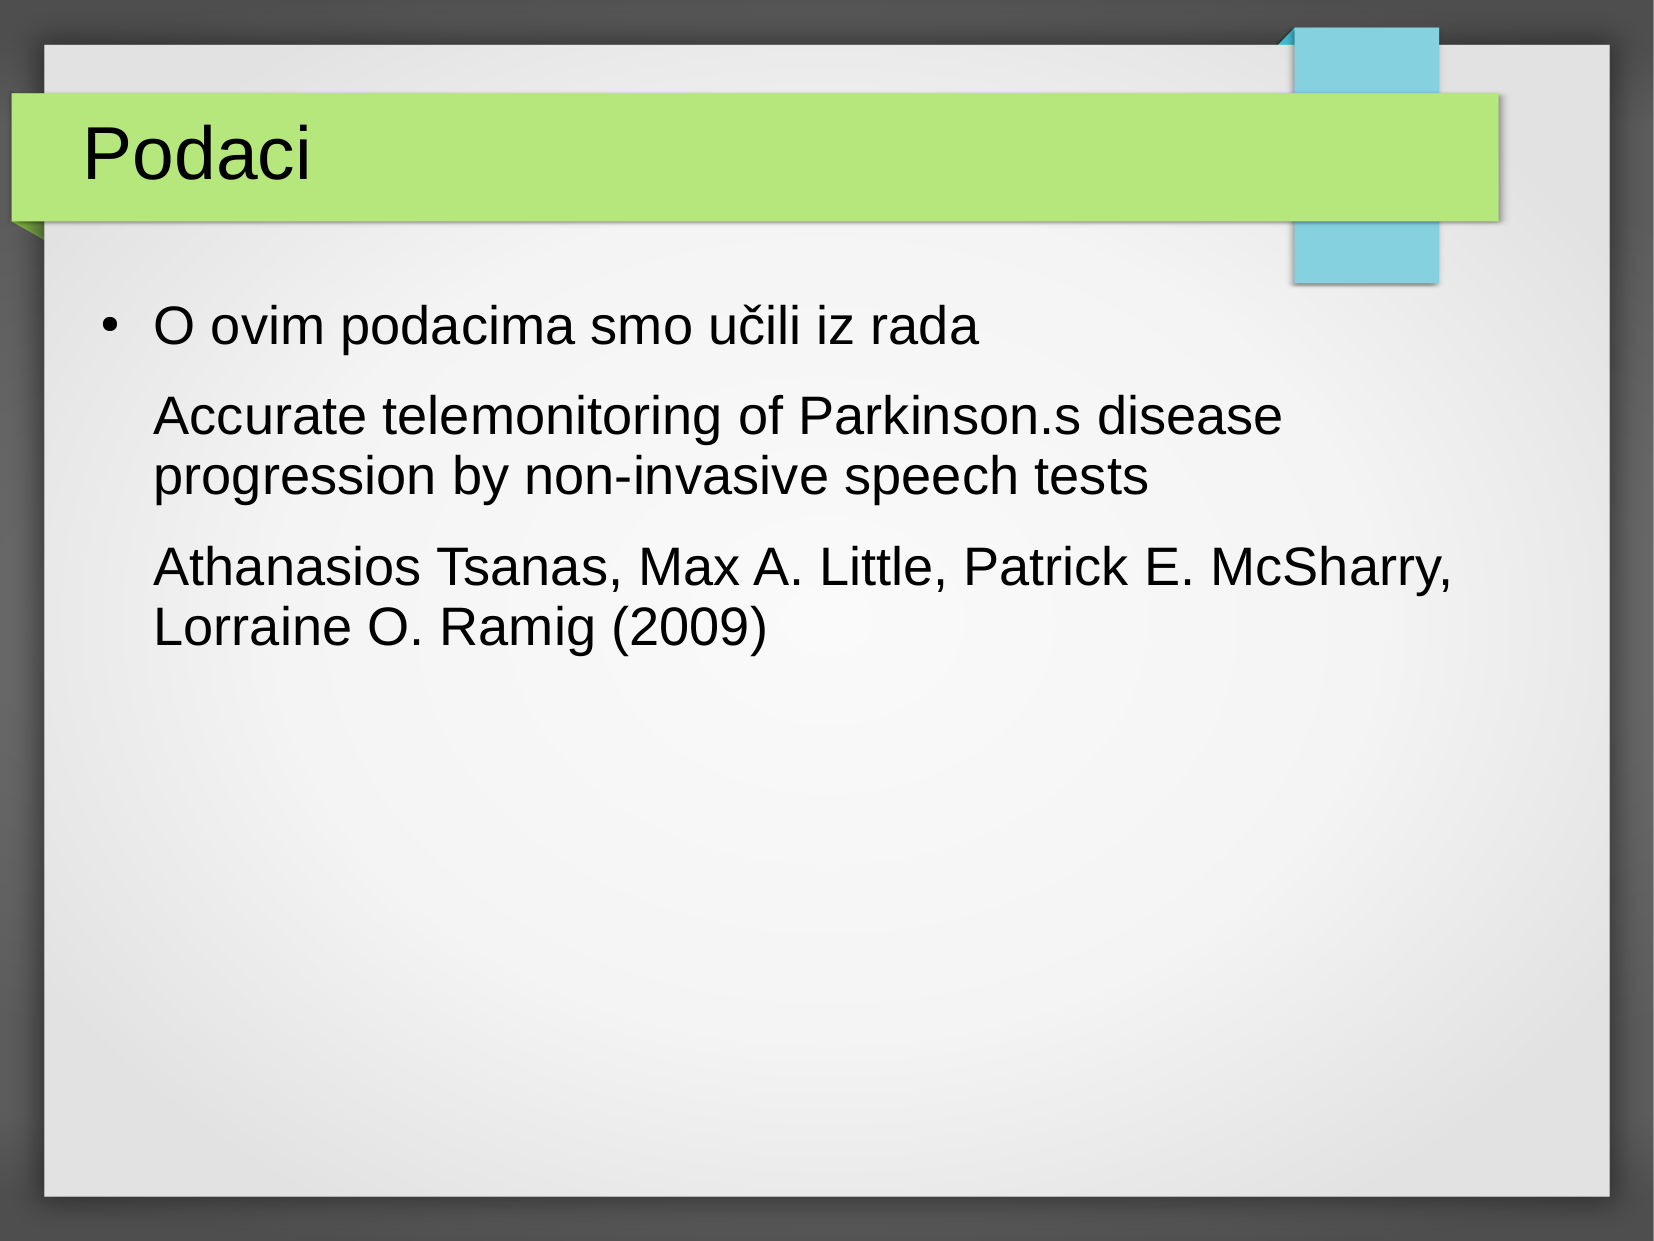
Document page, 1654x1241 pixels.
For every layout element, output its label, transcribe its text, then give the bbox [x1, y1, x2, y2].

list O ovim podacima smo učili iz rada Accurate telemonitoring of Parkinson.s disease progression by non-invasive speech tests Athanasios Tsanas, Max A. Little, Patrick E. McSharry, Lorraine O. Ramig (2009) [82, 295, 1571, 1015]
title Podaci [82, 94, 1264, 213]
picture [0, 0, 1654, 1241]
